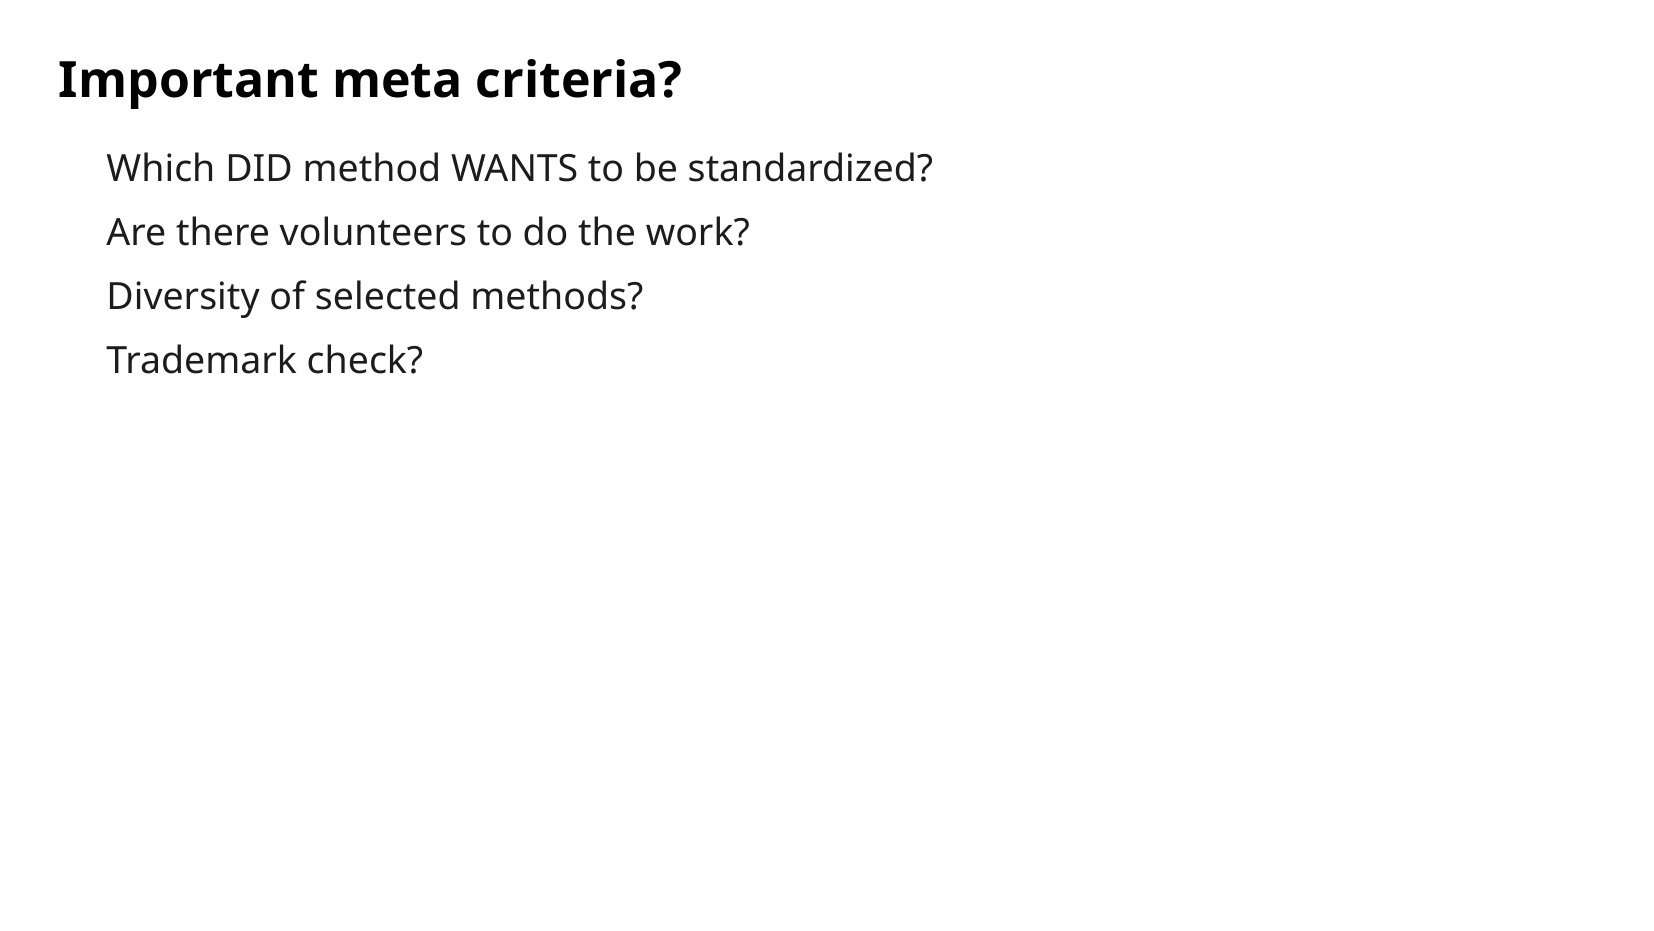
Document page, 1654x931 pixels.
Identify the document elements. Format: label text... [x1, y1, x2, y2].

list Which DID method WANTS to be standardized? Are there volunteers to do the work? Diversity of selected methods? Trademark check? [59, 141, 1583, 668]
title Important meta criteria? [0, 44, 1595, 178]
